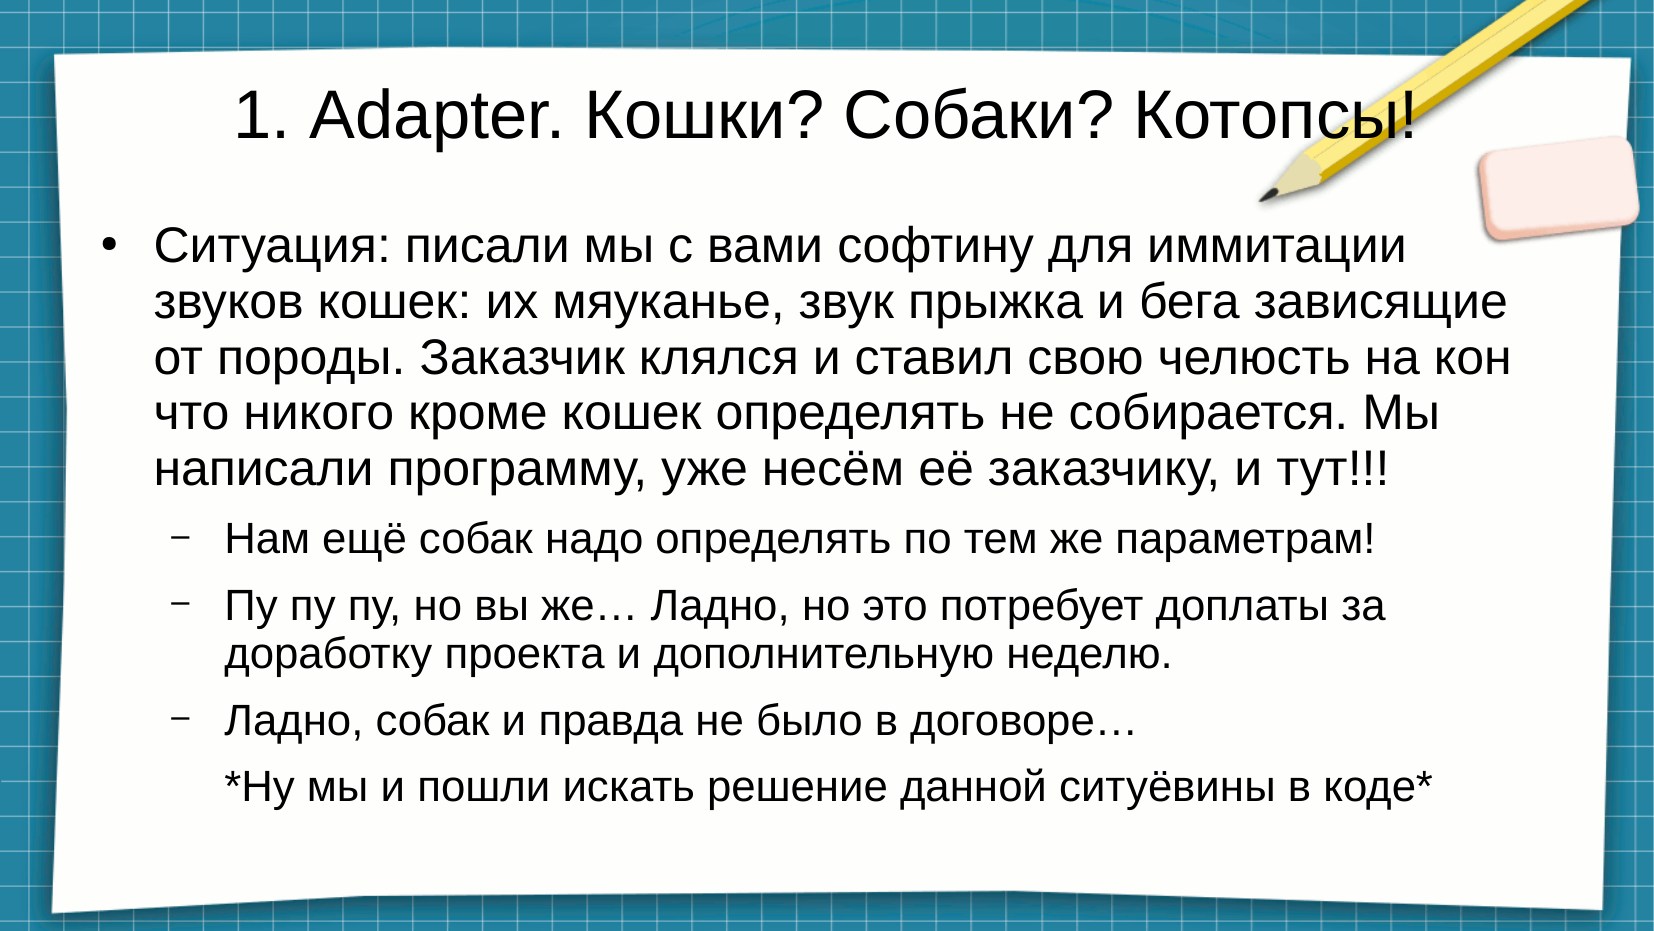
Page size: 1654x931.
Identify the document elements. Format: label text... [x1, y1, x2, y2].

list Ситуация: писали мы с вами софтину для иммитации звуков кошек: их мяуканье, звук прыжка и бега зависящие от породы. Заказчик клялся и ставил свою челюсть на кон что никого кроме кошек определять не собирается. Мы написали программу, уже несём её заказчику, и тут!!! Нам ещё собак надо определять по тем же параметрам! Пу пу пу, но вы же… Ладно, но это потребует доплаты за доработку проекта и дополнительную неделю. Ладно, собак и правда не было в договоре… *Ну мы и пошли искать решение данной ситуёвины в коде* [82, 217, 1571, 827]
picture [0, 0, 1654, 931]
title 1. Adapter. Кошки? Собаки? Котопсы! [82, 37, 1571, 193]
